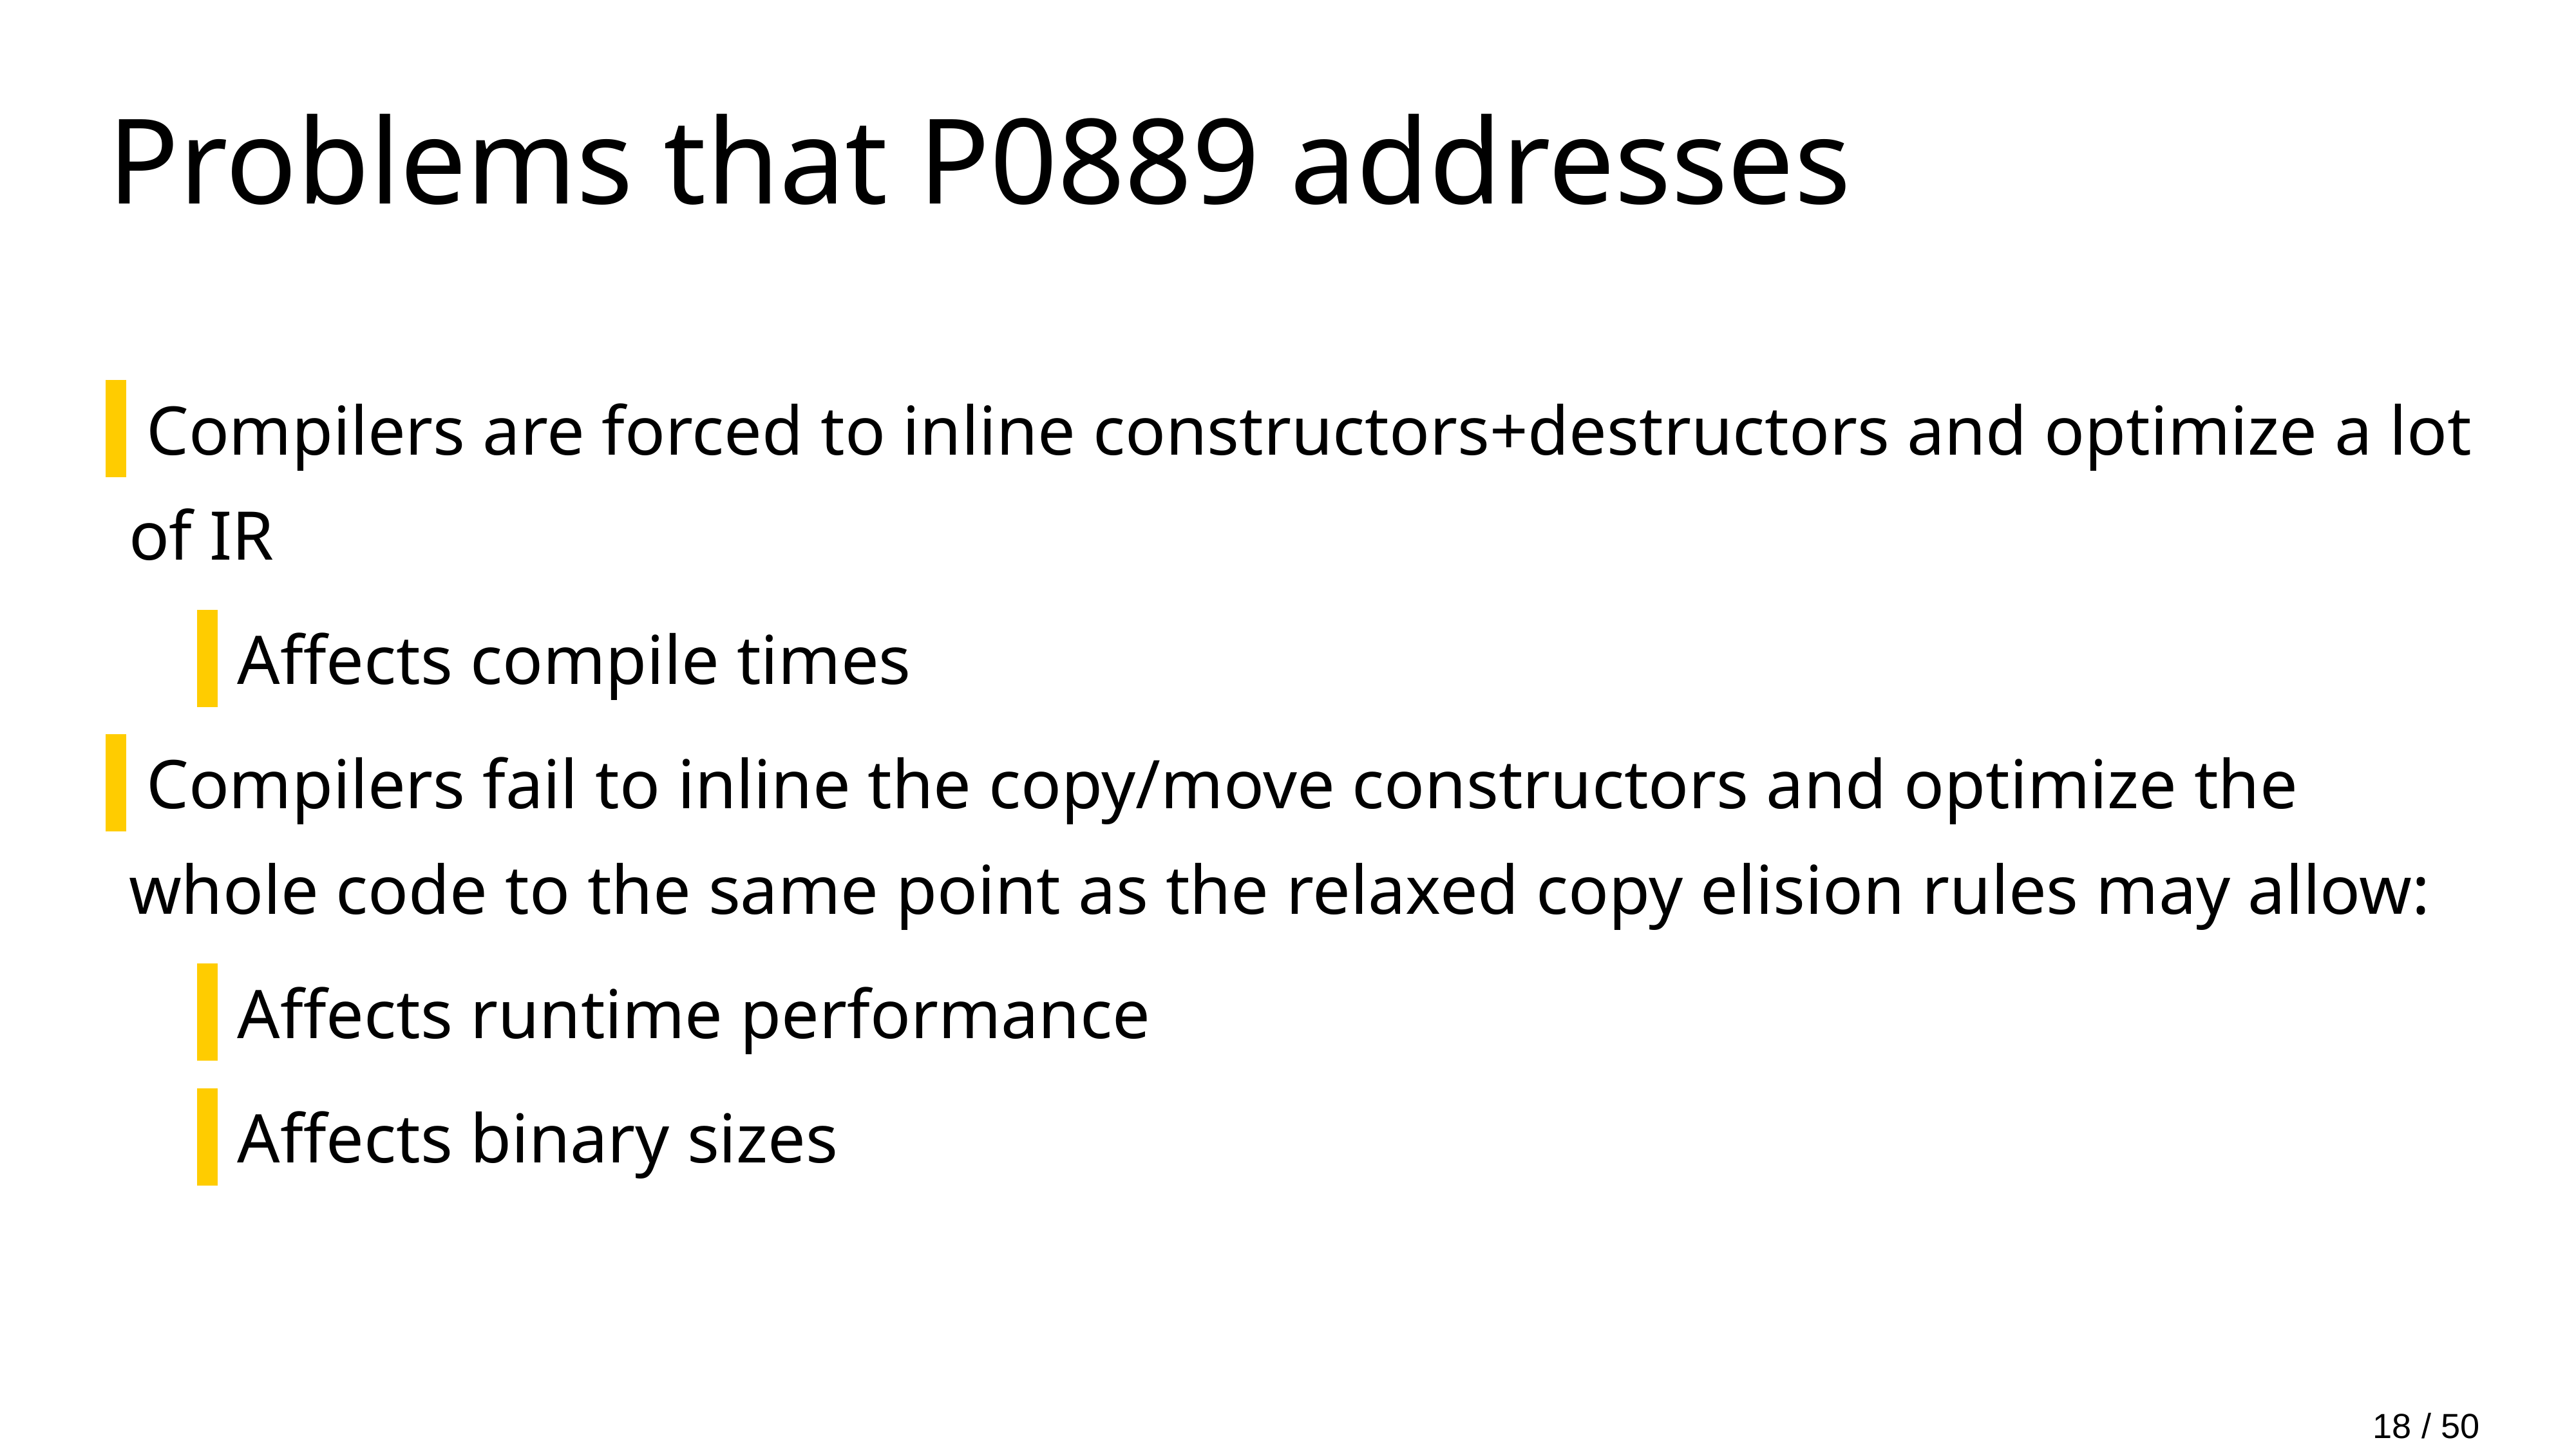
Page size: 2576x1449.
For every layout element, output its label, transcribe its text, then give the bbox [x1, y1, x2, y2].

text_box <number> / 50 [2363, 1402, 2576, 1449]
text_box Compilers are forced to inline constructors+destructors and optimize a lot of IR Affects compile times Compilers fail to inline the copy/move constructors and optimize the whole code to the same point as the relaxed copy elision rules may allow: Affects runtime performance Affects binary sizes [96, 364, 2512, 1419]
title Problems that P0889 addresses [108, 80, 2468, 242]
